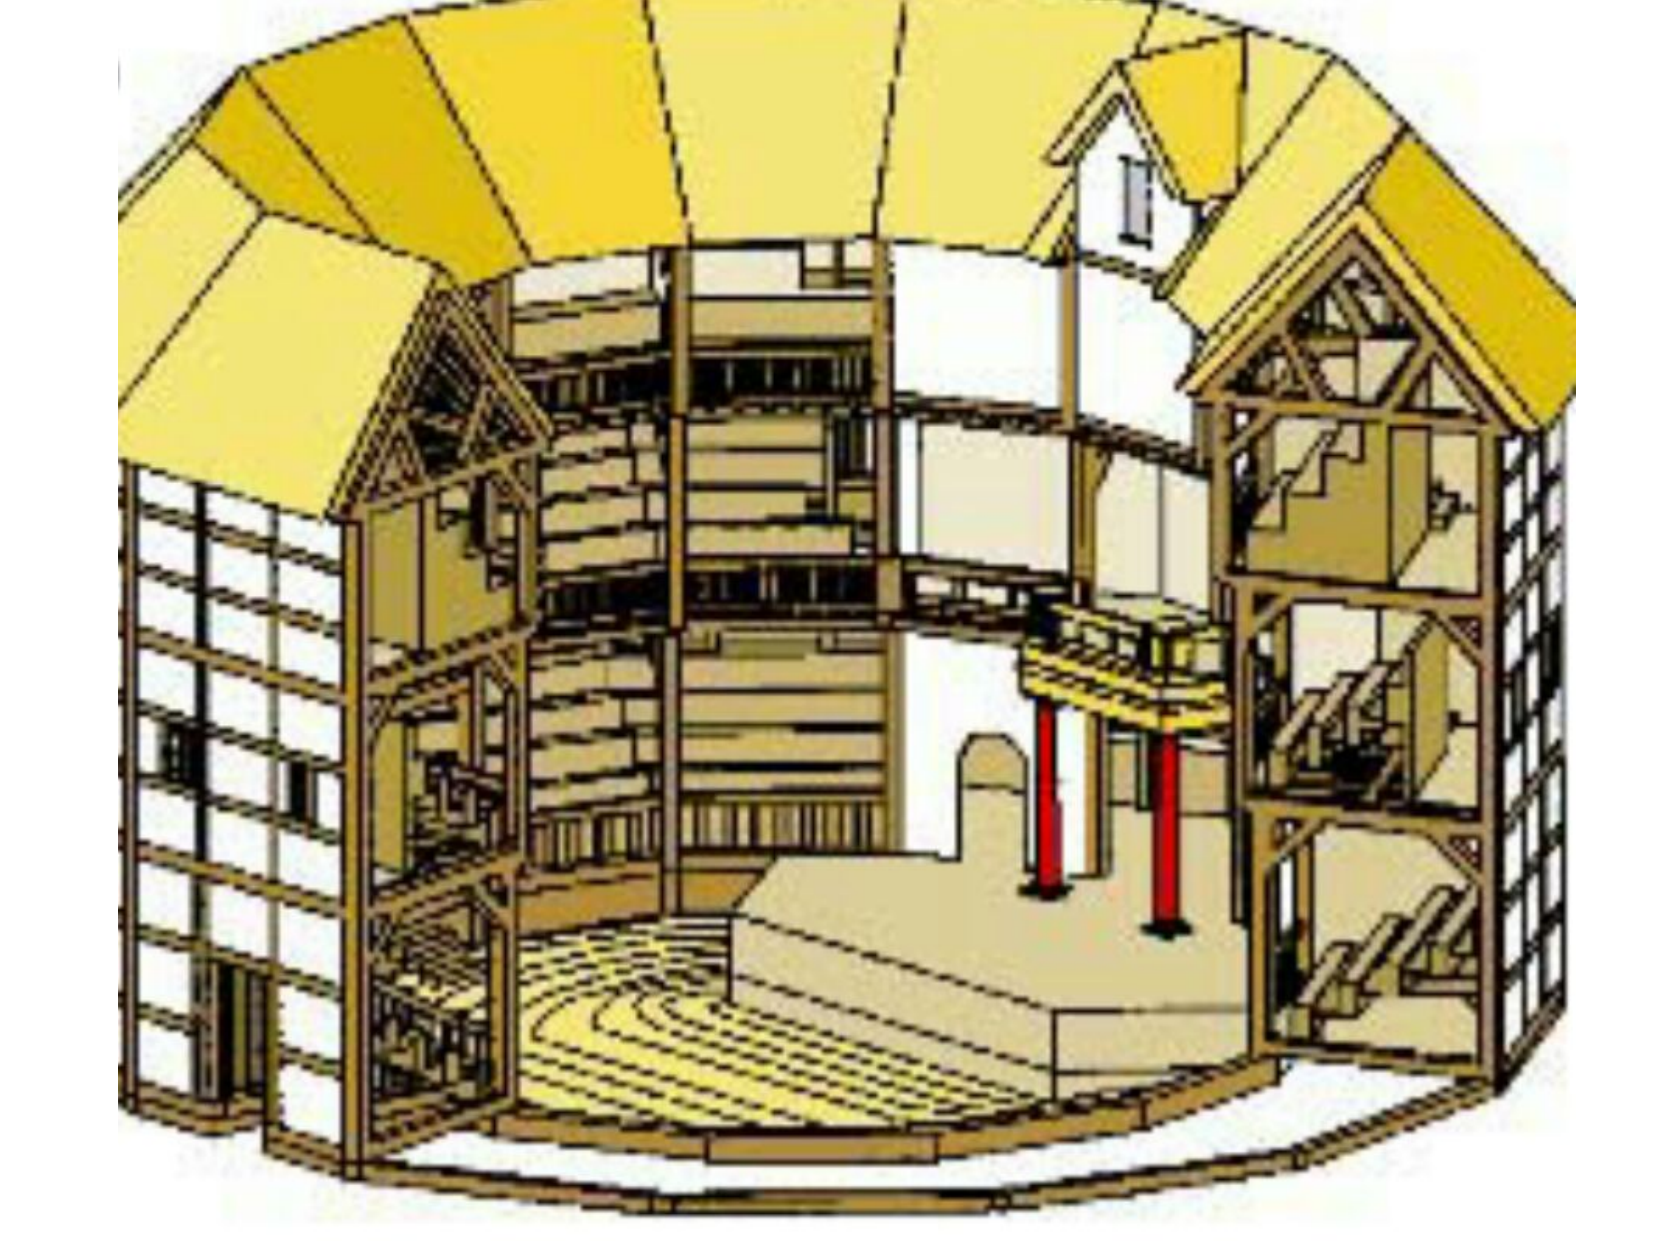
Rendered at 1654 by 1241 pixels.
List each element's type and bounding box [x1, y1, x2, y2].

picture [118, 0, 1576, 1241]
